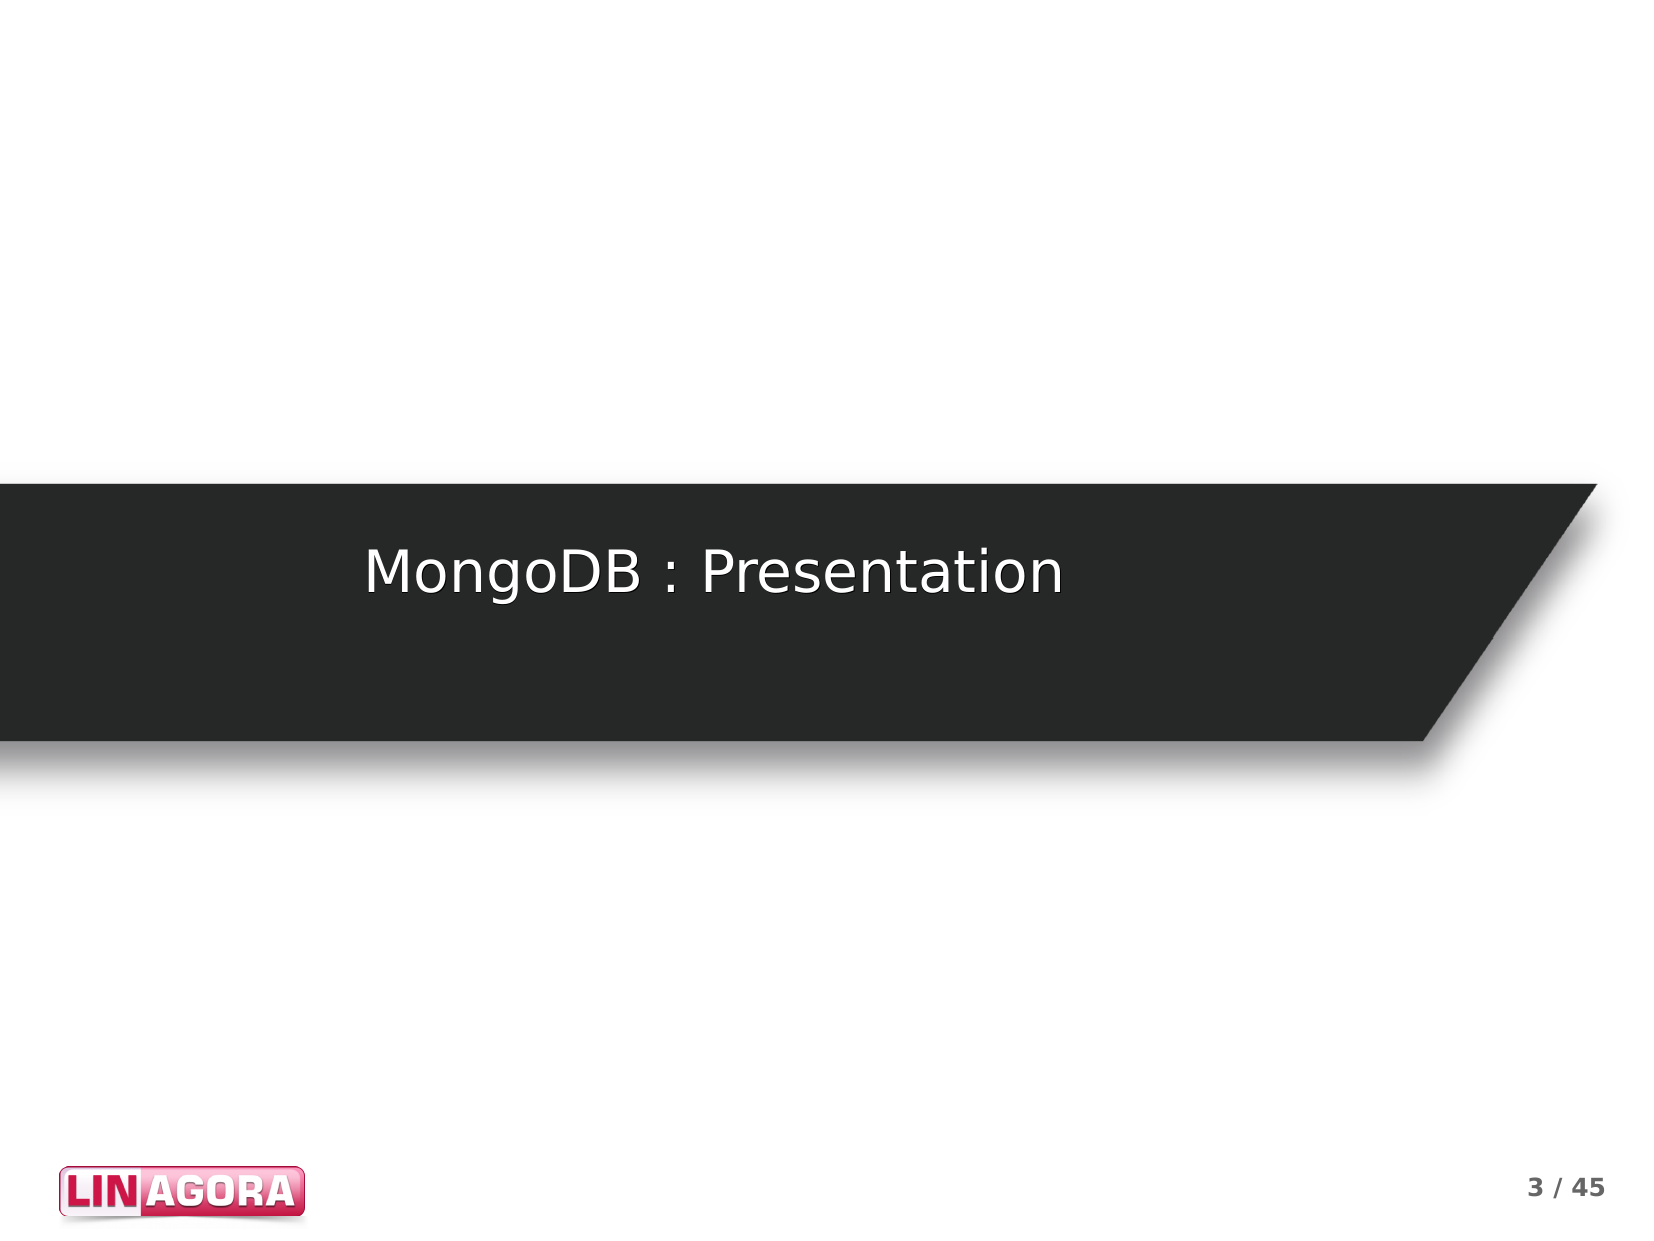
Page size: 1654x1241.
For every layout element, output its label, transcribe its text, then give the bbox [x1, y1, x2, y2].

picture [59, 1166, 308, 1229]
title MongoDB : Presentation [82, 460, 1347, 686]
